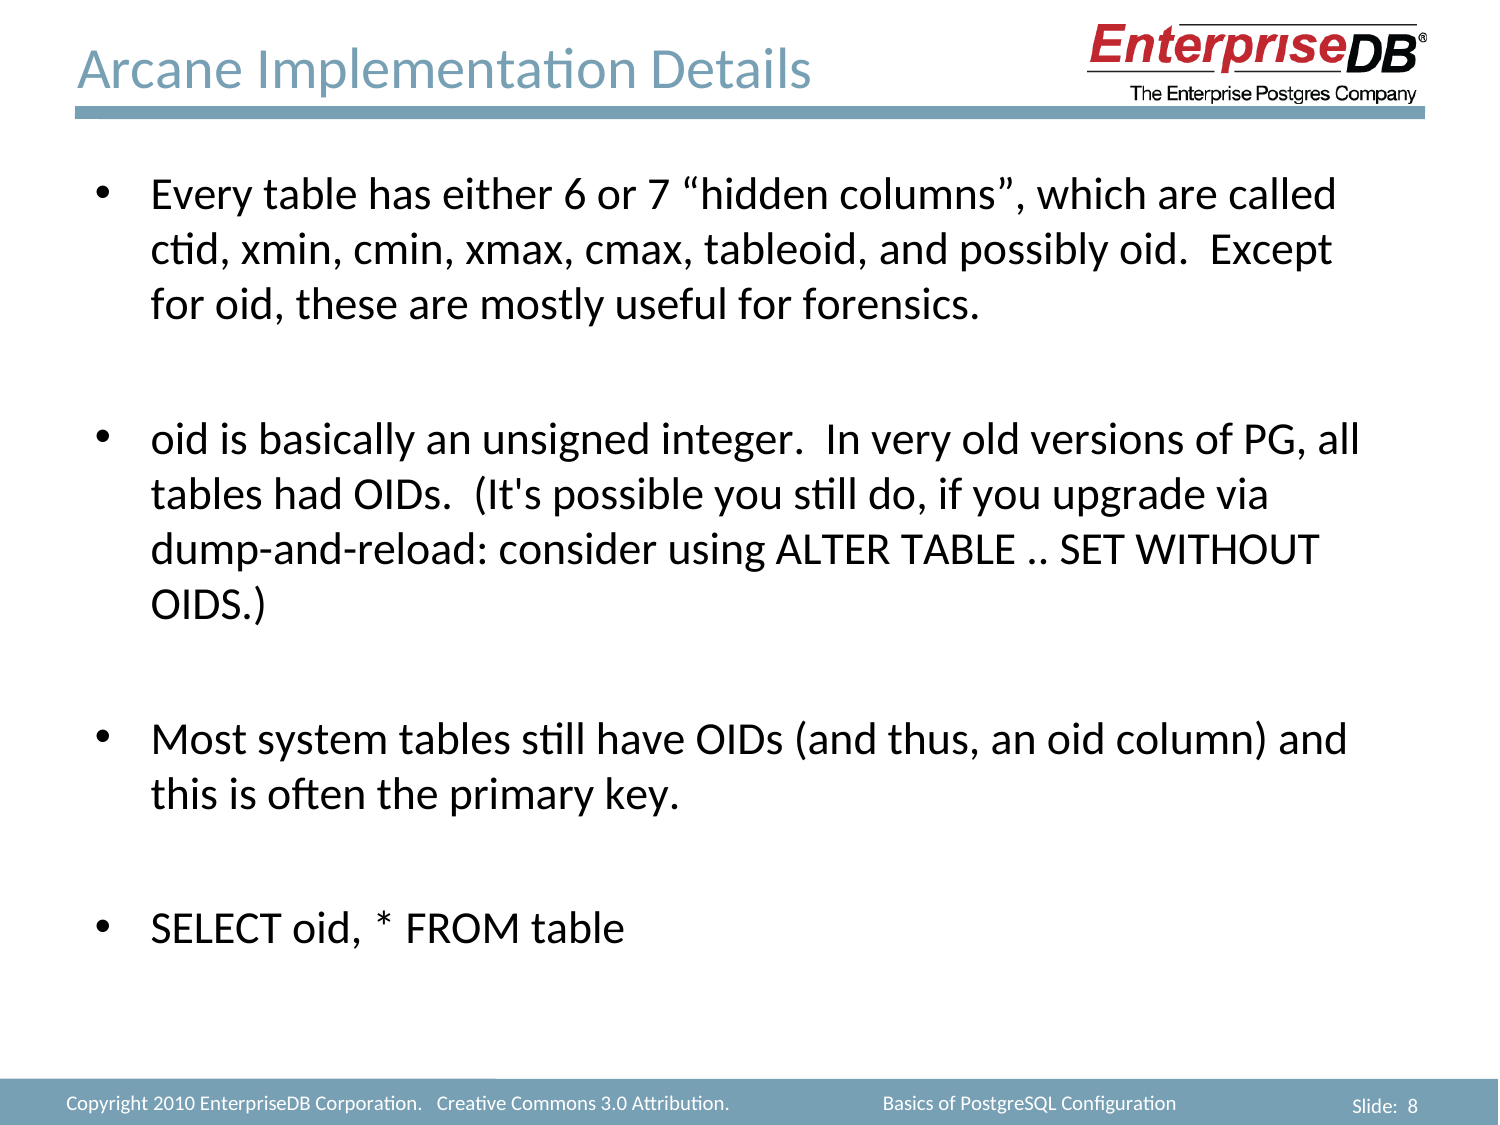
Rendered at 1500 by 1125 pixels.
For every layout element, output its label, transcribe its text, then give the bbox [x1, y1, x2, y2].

title Arcane Implementation Details [62, 4, 1088, 126]
list Every table has either 6 or 7 “hidden columns”, which are called ctid, xmin, cmin, xmax, cmax, tableoid, and possibly oid. Except for oid, these are mostly useful for forensics. oid is basically an unsigned integer. In very old versions of PG, all tables had OIDs. (It's possible you still do, if you upgrade via dump-and-reload: consider using ALTER TABLE .. SET WITHOUT OIDS.) Most system tables still have OIDs (and thus, an oid column) and this is often the primary key. SELECT oid, * FROM table [79, 155, 1384, 1051]
picture [1088, 24, 1427, 104]
